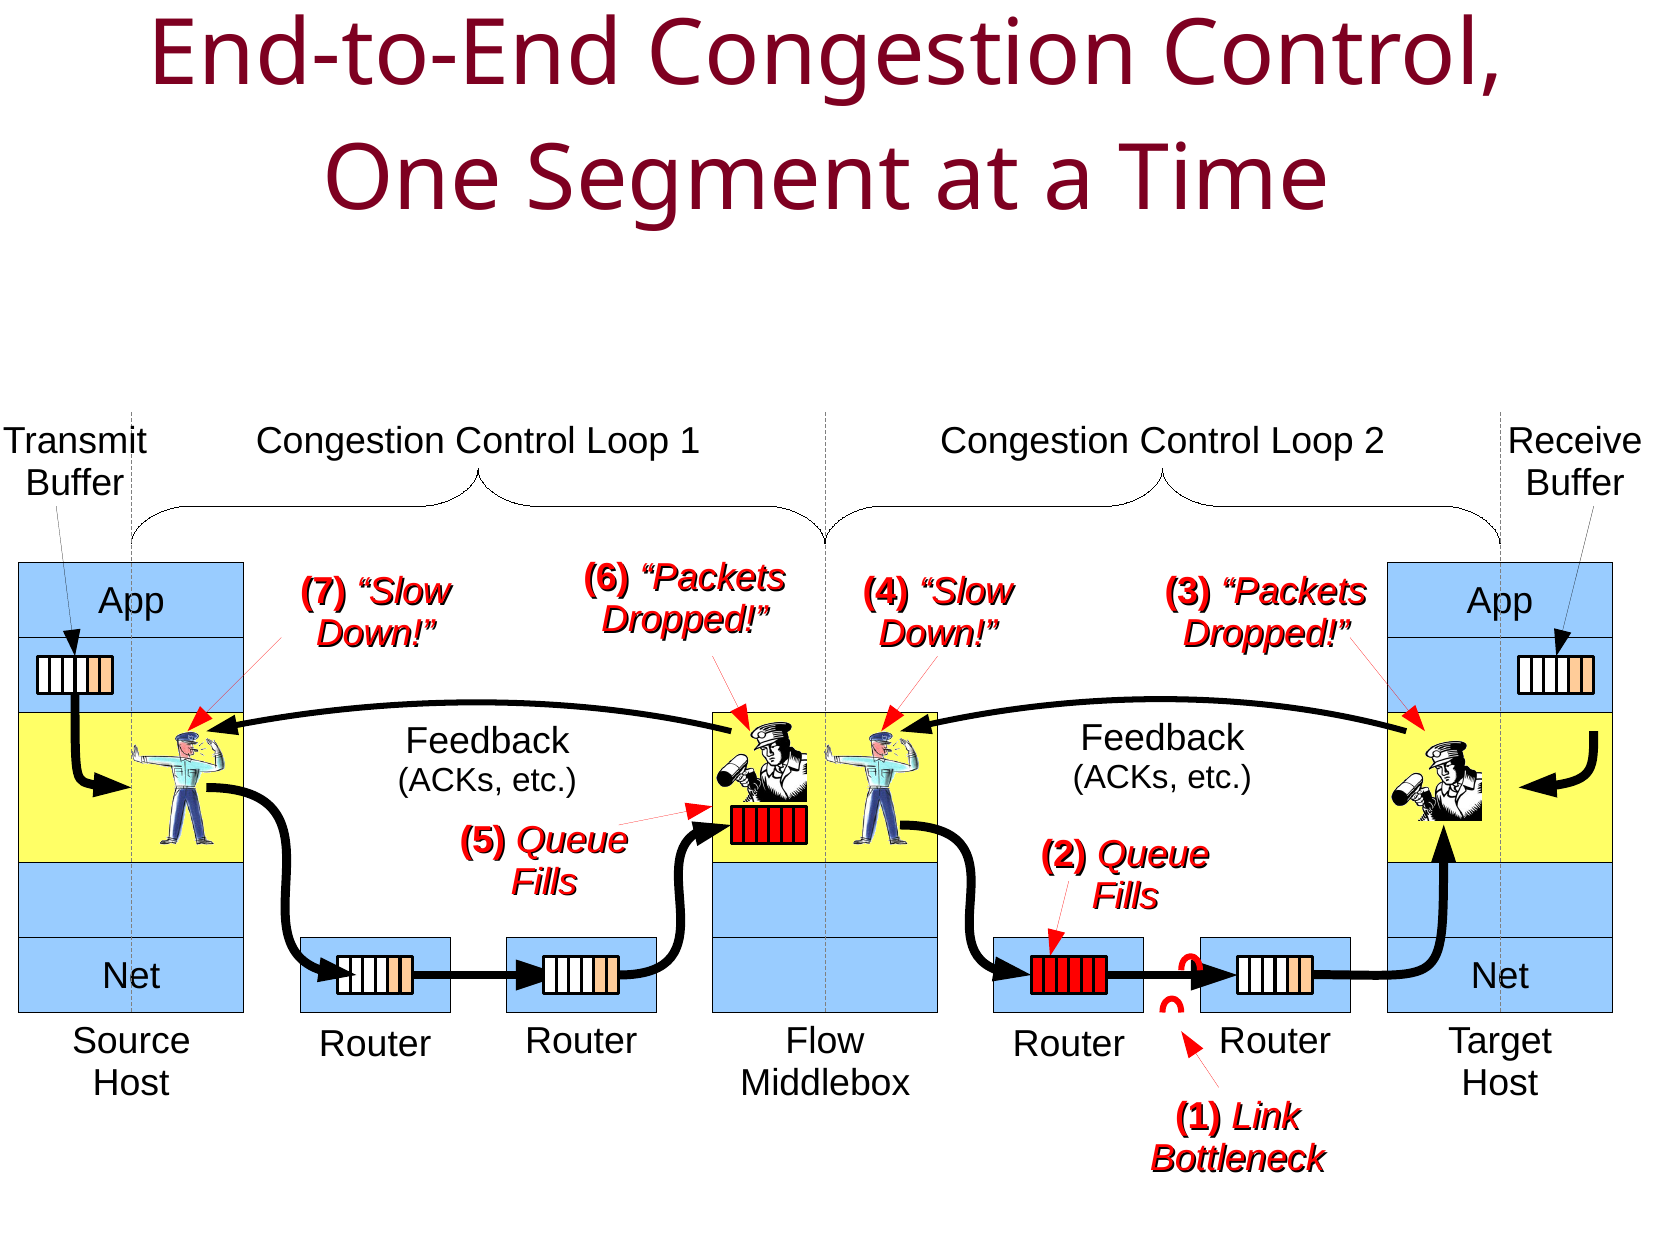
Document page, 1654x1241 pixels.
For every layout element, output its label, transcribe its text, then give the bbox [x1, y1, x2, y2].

text_box Transmit Buffer [0, 412, 188, 512]
text_box (3) “Packets Dropped!” [1125, 562, 1407, 671]
text_box [712, 712, 716, 724]
text_box App [1564, 562, 1613, 638]
text_box (6) “Packets Dropped!” [543, 548, 826, 657]
text_box [300, 937, 451, 1013]
text_box Congestion Control Loop 1 [188, 412, 825, 488]
text_box [1387, 638, 1613, 937]
text_box App [18, 562, 71, 638]
text_box Net [18, 937, 244, 1012]
text_box [506, 937, 657, 1012]
text_box (5) Queue Fills [412, 810, 676, 919]
picture [131, 731, 225, 845]
text_box [225, 727, 244, 787]
text_box (7) “Slow Down!” [262, 562, 488, 671]
picture [1391, 731, 1482, 821]
text_box Net [1387, 937, 1436, 970]
text_box (1) Link Bottleneck [1106, 1087, 1369, 1196]
text_box Feedback (ACKs, etc.) [1050, 709, 1275, 804]
text_box Congestion Control Loop 2 [825, 412, 1481, 488]
text_box [919, 726, 938, 824]
text_box [883, 712, 938, 731]
title End-to-End Congestion Control, One Segment at a Time [82, 6, 1571, 217]
picture [824, 731, 919, 845]
text_box Flow Middlebox [712, 1013, 938, 1112]
text_box [18, 638, 244, 937]
text_box Router [1200, 1013, 1351, 1070]
text_box [712, 712, 938, 1013]
text_box (2) Queue Fills [993, 825, 1257, 933]
text_box Router [993, 1014, 1144, 1072]
text_box Receive Buffer [1481, 412, 1654, 512]
text_box (4) “Slow Down!” [825, 562, 1051, 671]
text_box App [1407, 562, 1579, 638]
text_box App [64, 562, 244, 638]
text_box [993, 937, 1144, 1013]
text_box [1387, 686, 1423, 731]
text_box Feedback (ACKs, etc.) [375, 712, 601, 807]
text_box Router [300, 1014, 451, 1072]
picture [716, 712, 807, 802]
text_box [1200, 937, 1351, 1013]
text_box Router [506, 1012, 657, 1070]
text_box Target Host [1387, 1013, 1613, 1112]
text_box Source Host [18, 1012, 244, 1112]
text_box Net [1387, 937, 1613, 1013]
